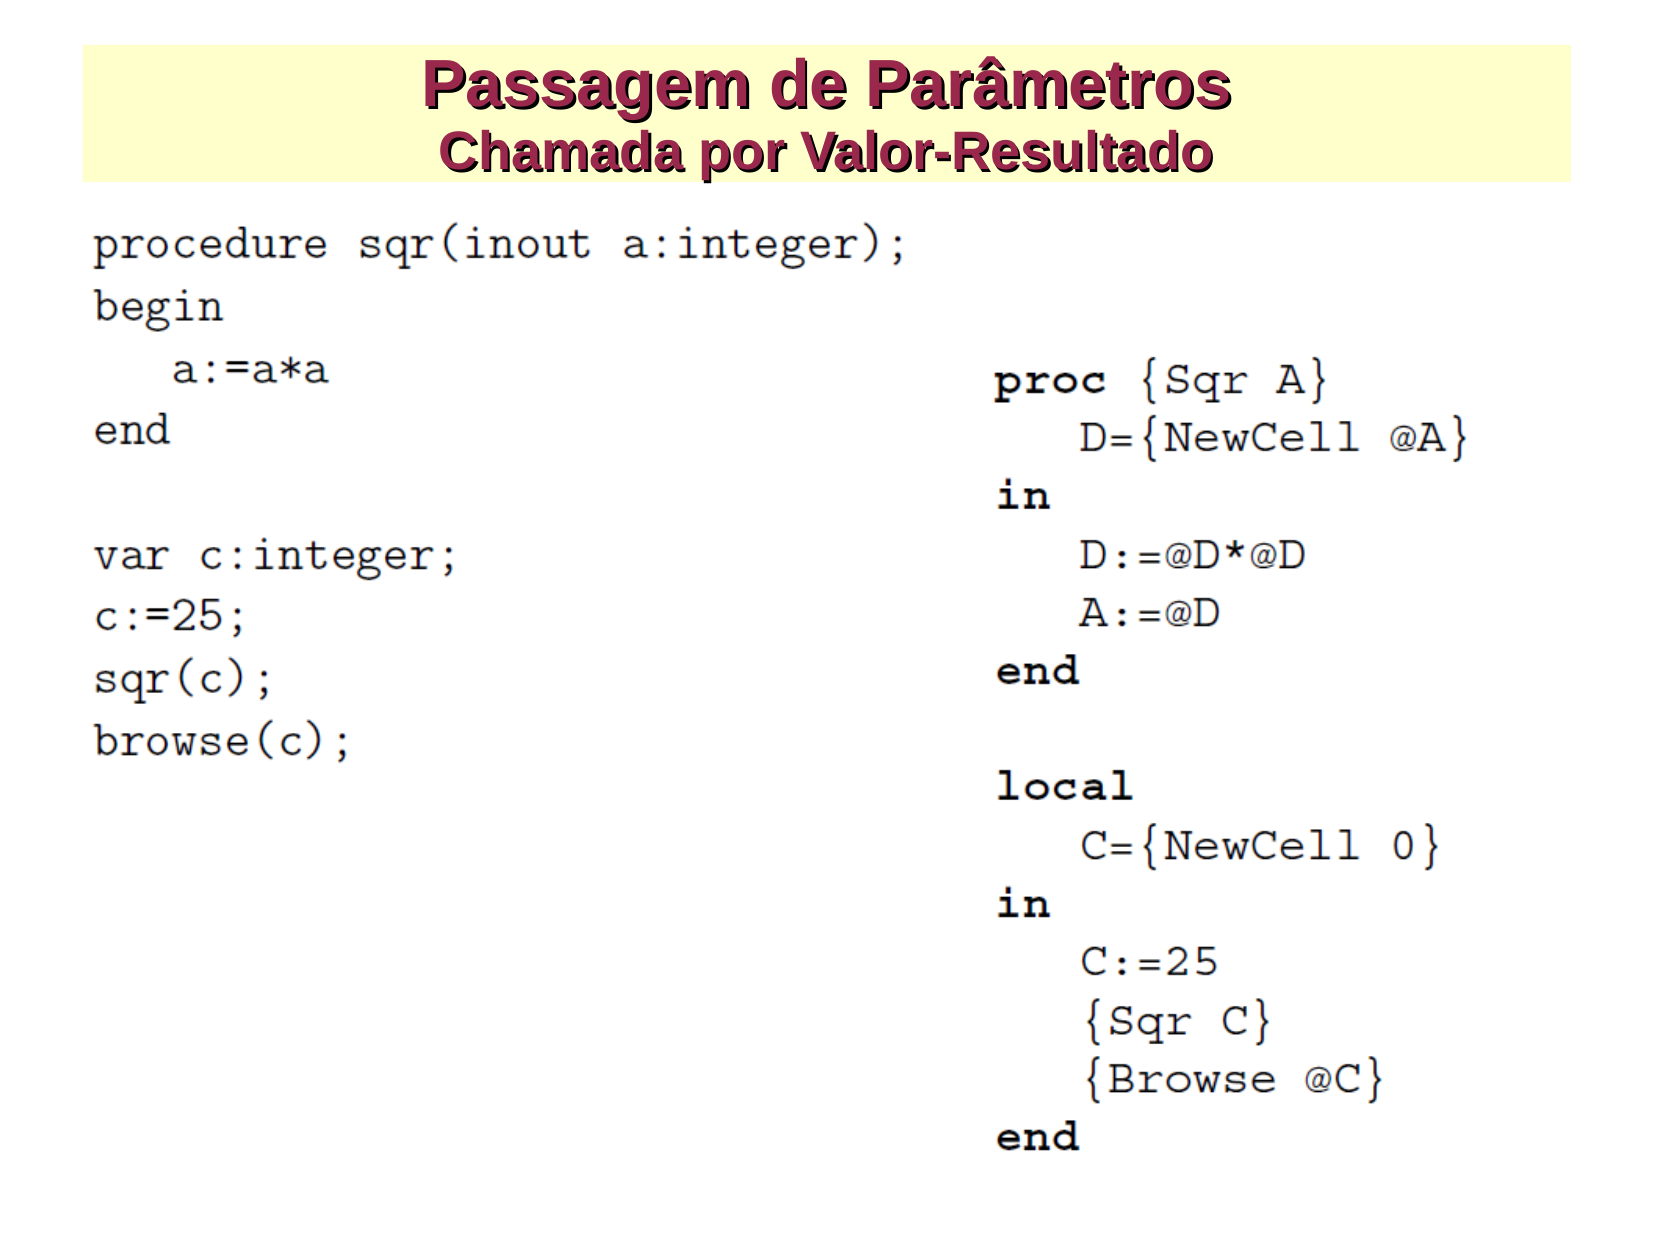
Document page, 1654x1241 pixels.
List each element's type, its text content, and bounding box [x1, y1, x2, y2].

picture [970, 348, 1477, 1152]
title Passagem de Parâmetros Chamada por Valor-Resultado [82, 44, 1571, 182]
picture [82, 216, 916, 768]
